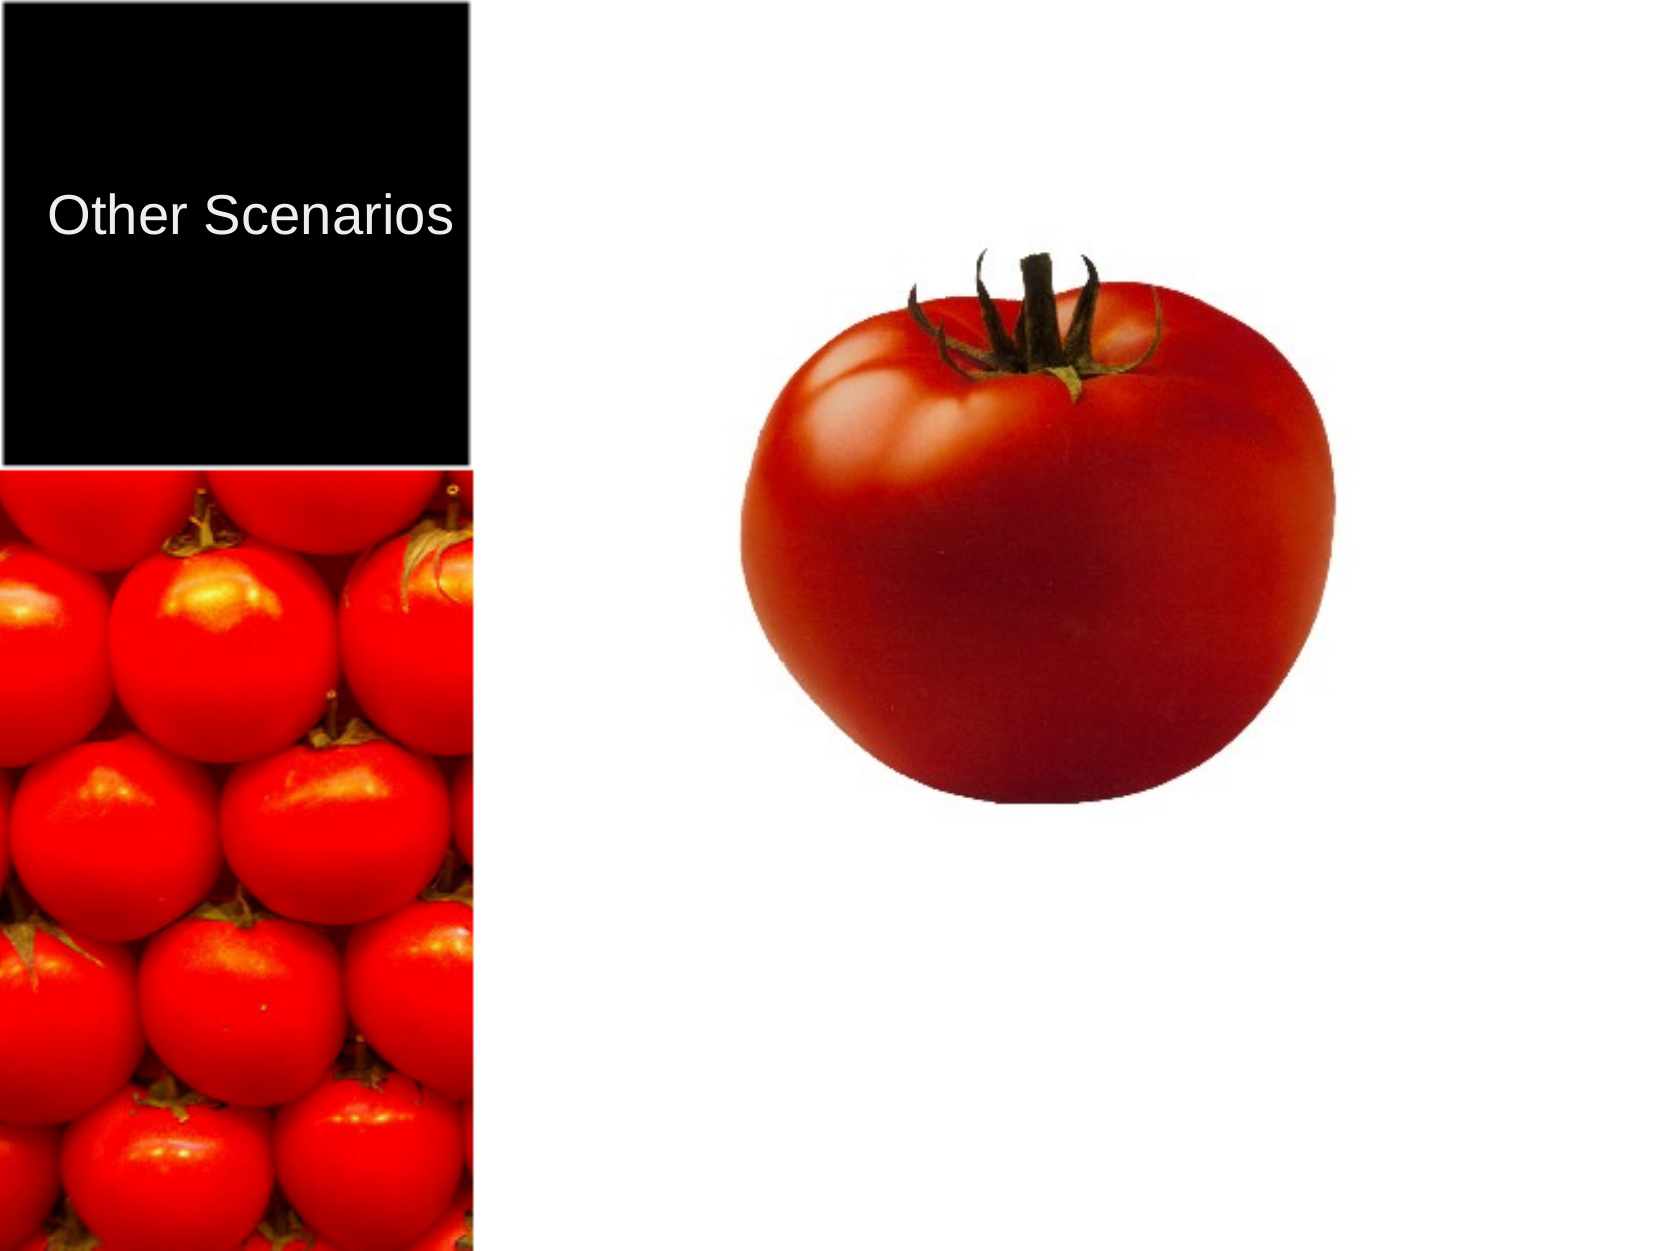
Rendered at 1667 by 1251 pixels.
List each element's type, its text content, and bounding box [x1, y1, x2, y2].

text_box Other Scenarios [24, 183, 455, 248]
picture [0, 0, 1667, 1251]
